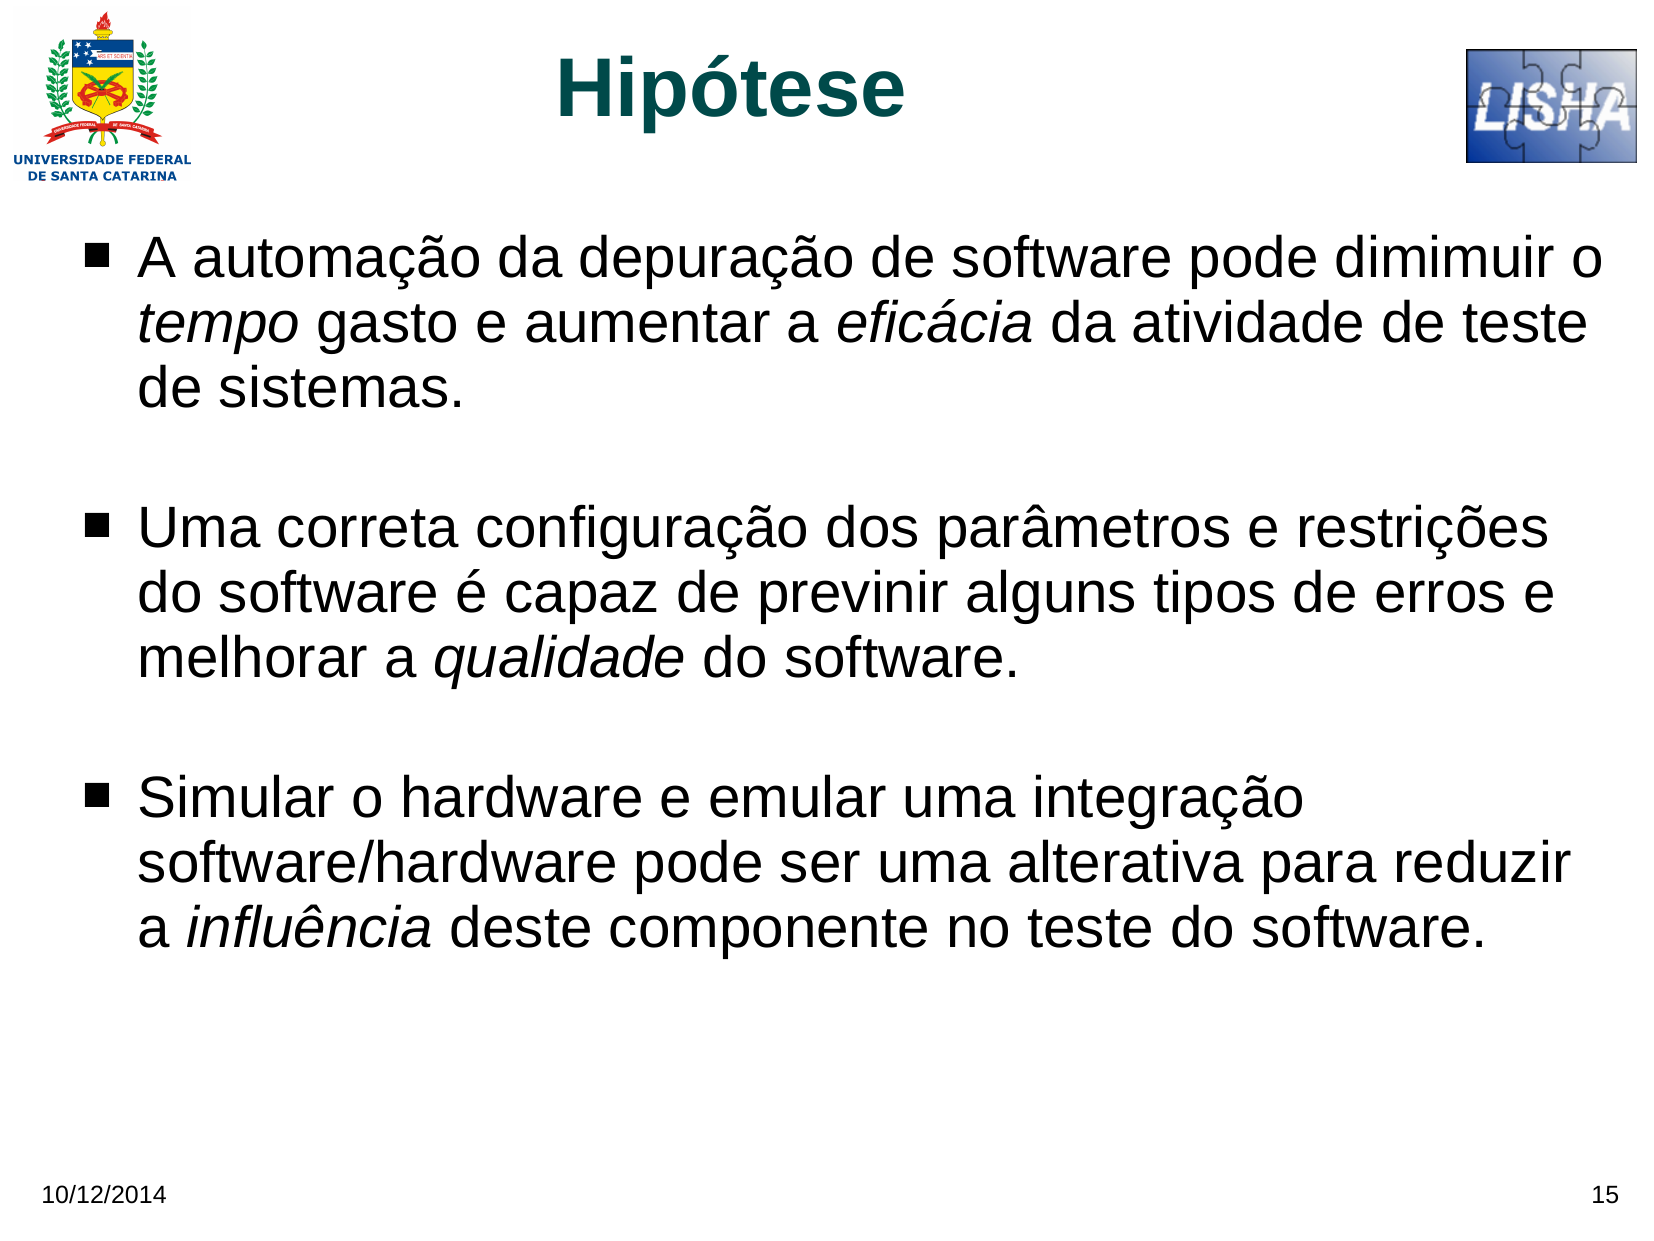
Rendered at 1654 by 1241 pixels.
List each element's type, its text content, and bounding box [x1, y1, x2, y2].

picture [13, 6, 191, 181]
title Hipótese [37, 37, 1426, 151]
list A automação da depuração de software pode dimimuir o tempo gasto e aumentar a eficácia da atividade de teste de sistemas. Uma correta configuração dos parâmetros e restrições do software é capaz de previnir alguns tipos de erros e melhorar a qualidade do software. Simular o hardware e emular uma integração software/hardware pode ser uma alterativa para reduzir a influência deste componente no teste do software. [37, 225, 1613, 1163]
picture [1466, 49, 1637, 163]
